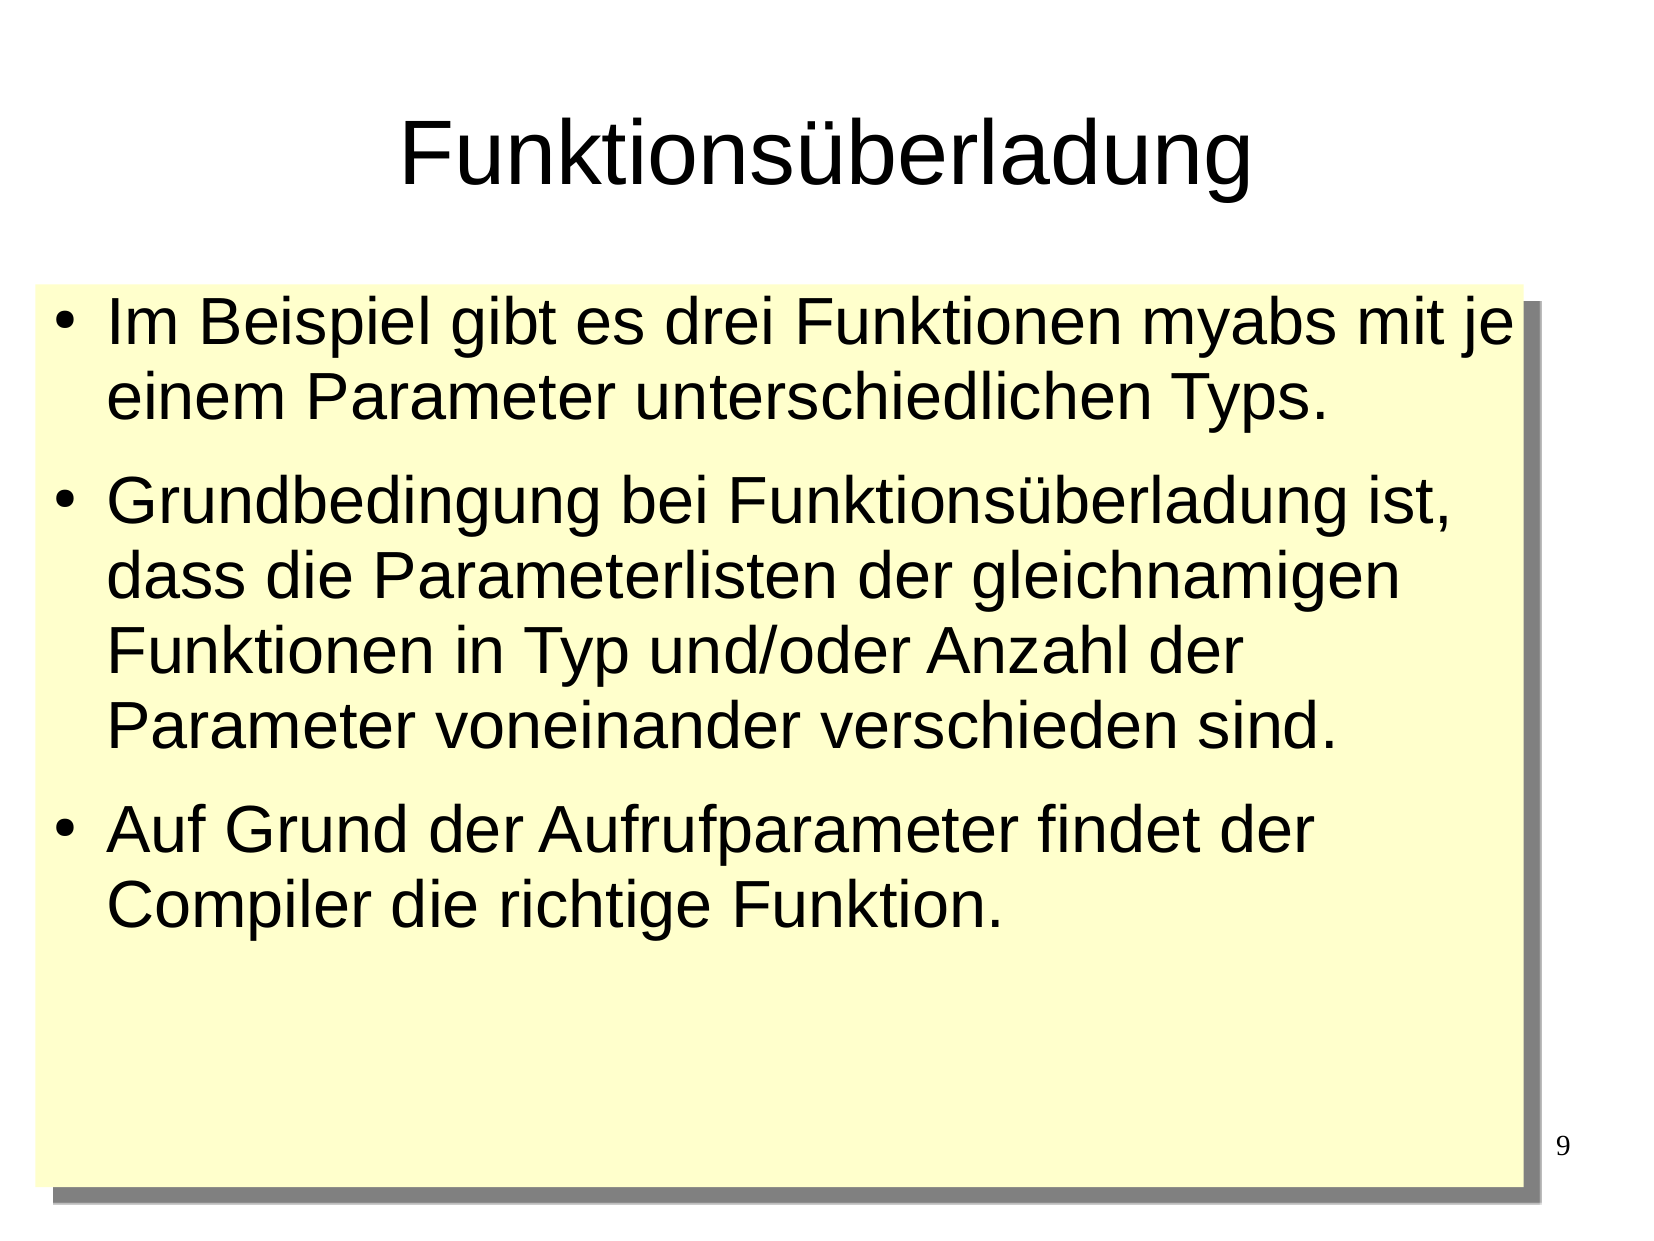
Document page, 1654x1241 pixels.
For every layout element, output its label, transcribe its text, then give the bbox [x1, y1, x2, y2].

title Funktionsüberladung [82, 49, 1571, 257]
list Im Beispiel gibt es drei Funktionen myabs mit je einem Parameter unterschiedlichen Typs. Grundbedingung bei Funktionsüberladung ist, dass die Parameterlisten der gleichnamigen Funktionen in Typ und/oder Anzahl der Parameter voneinander verschieden sind. Auf Grund der Aufrufparameter findet der Compiler die richtige Funktion. [35, 284, 1524, 1188]
